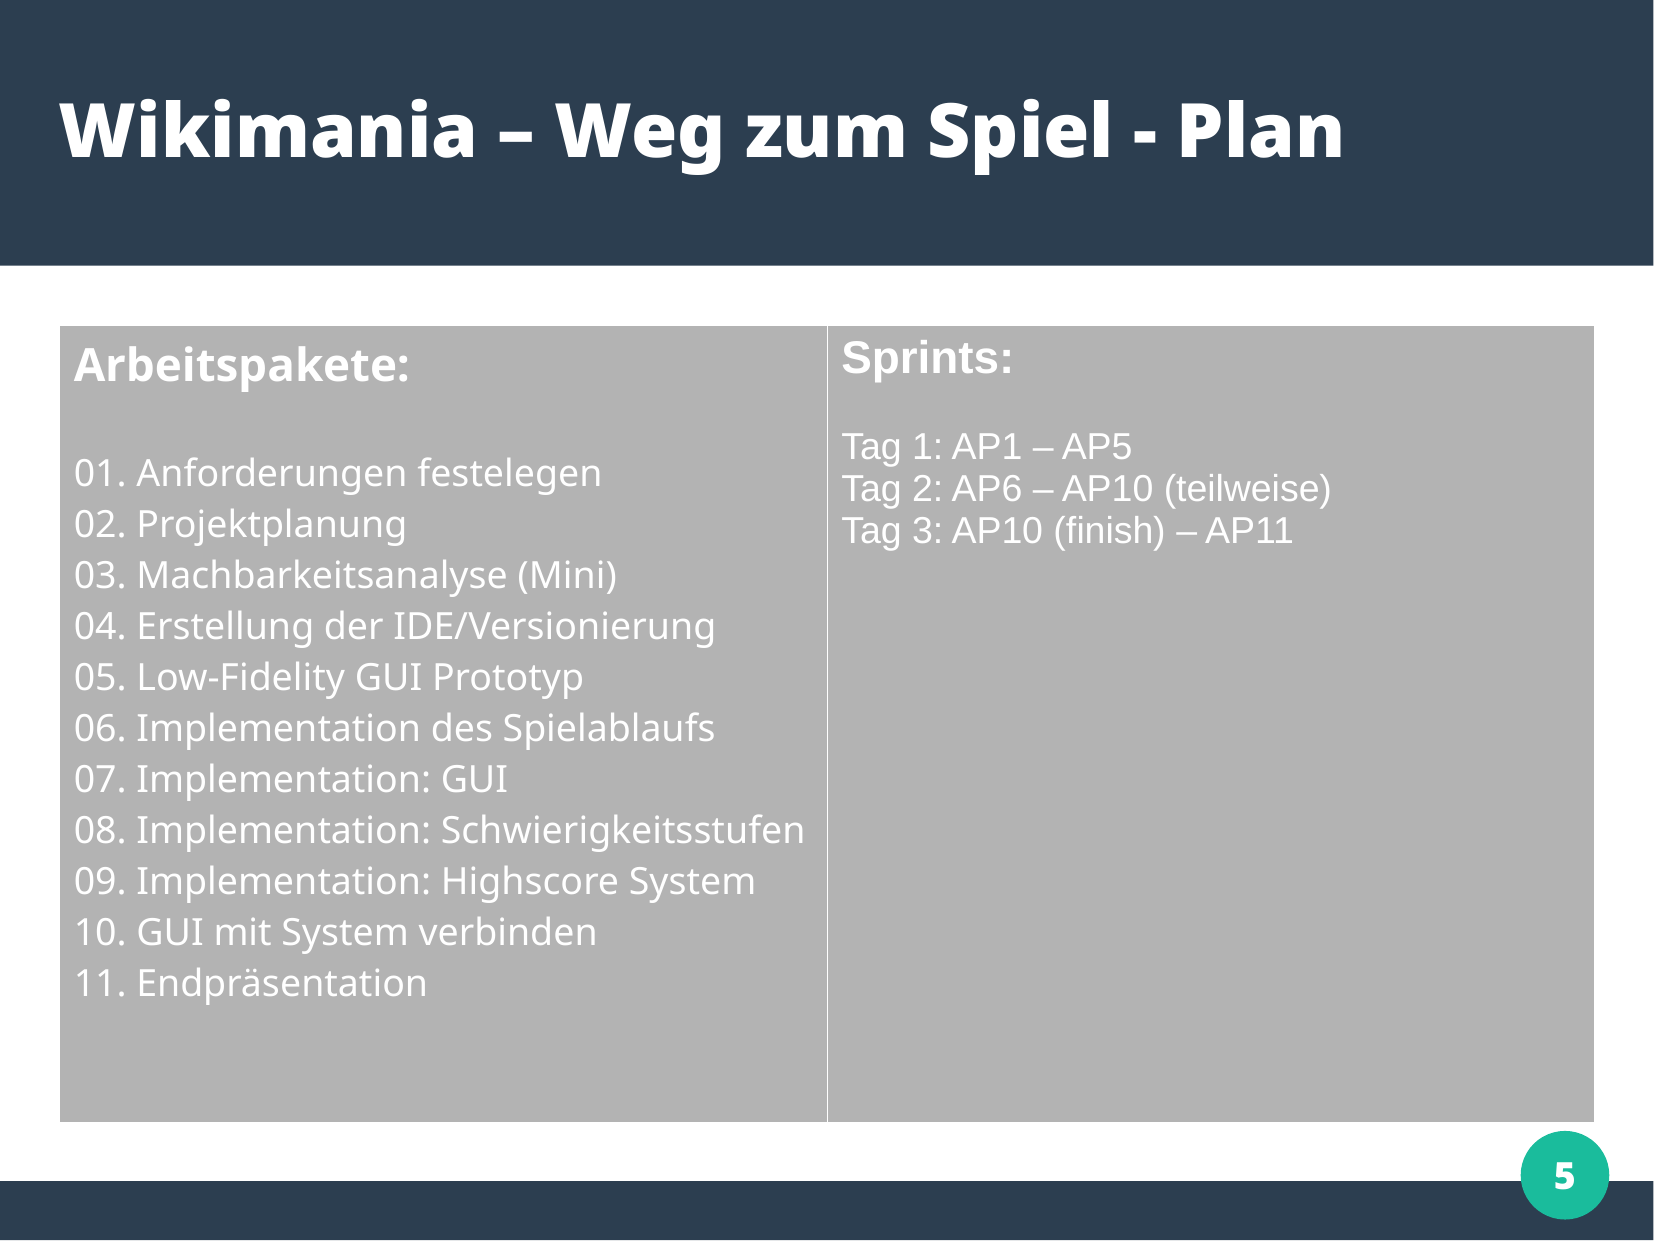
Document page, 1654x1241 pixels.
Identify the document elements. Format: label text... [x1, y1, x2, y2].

table_header Arbeitspakete: 01. Anforderungen festelegen 02. Projektplanung 03. Machbarkeitsanalyse (Mini) 04. Erstellung der IDE/Versionierung 05. Low-Fidelity GUI Prototyp 06. Implementation des Spielablaufs 07. Implementation: GUI 08. Implementation: Schwierigkeitsstufen 09. Implementation: Highscore System 10. GUI mit System verbinden 11. Endpräsentation [60, 326, 827, 1122]
table_header Sprints: Tag 1: AP1 – AP5 Tag 2: AP6 – AP10 (teilweise) Tag 3: AP10 (finish) – AP11 [828, 326, 1594, 1122]
title Wikimania – Weg zum Spiel - Plan [59, 49, 1595, 207]
